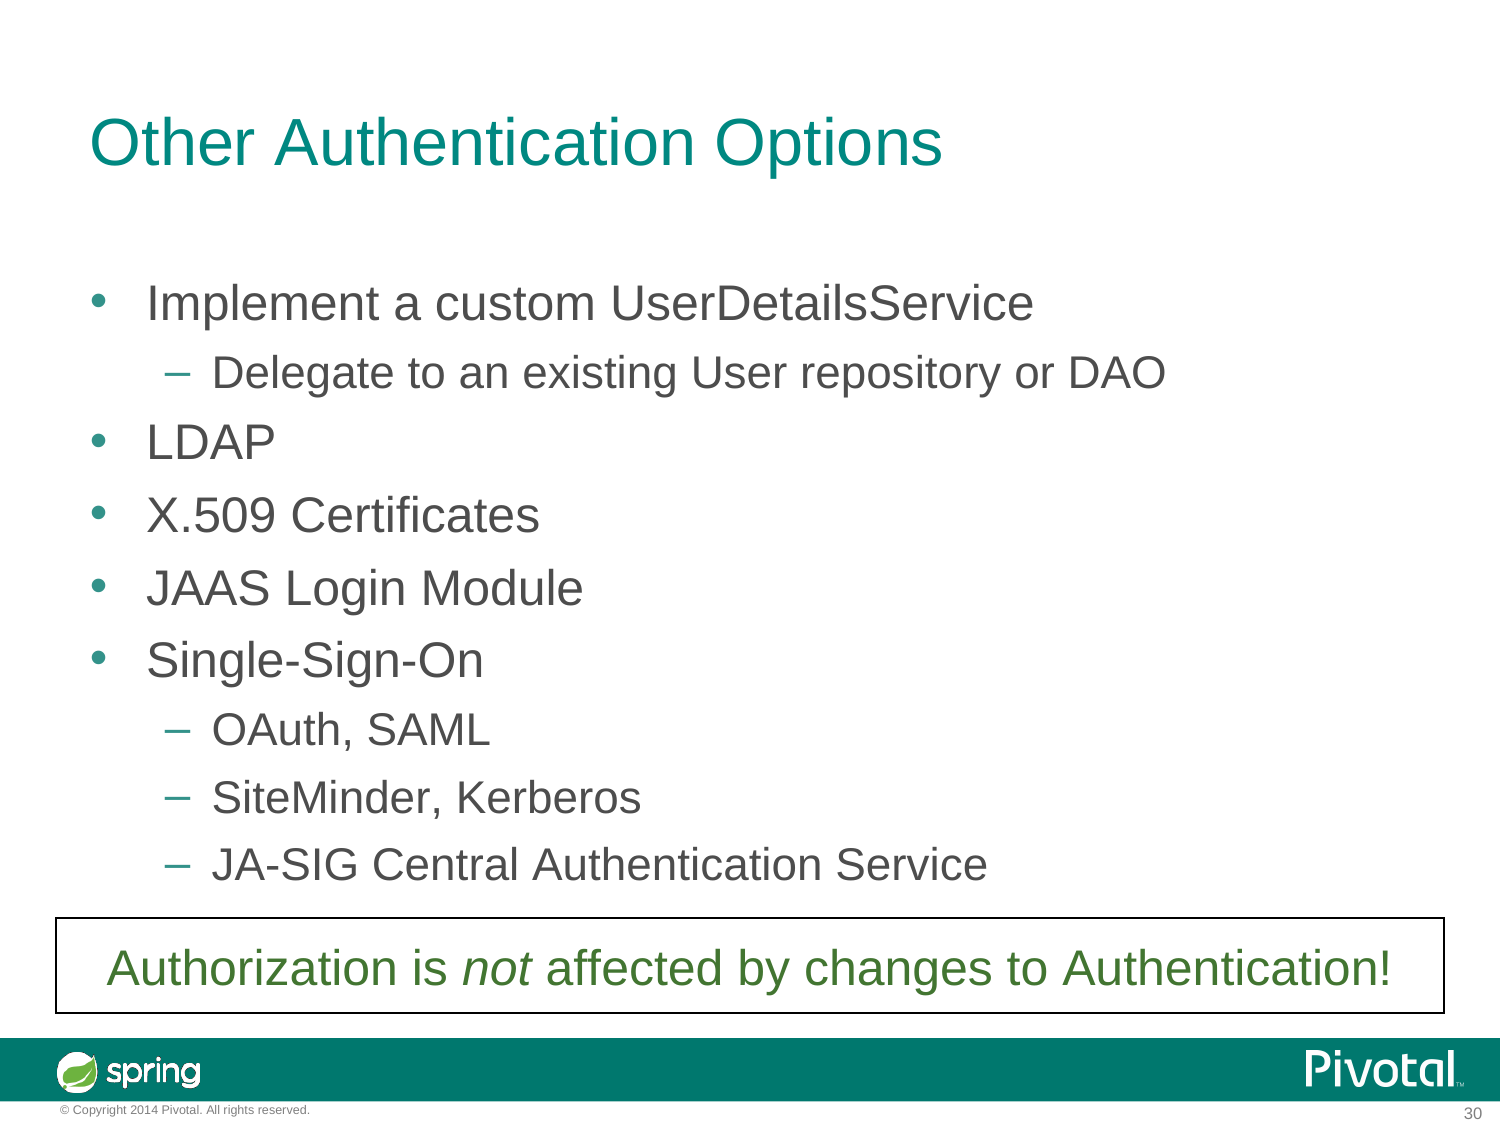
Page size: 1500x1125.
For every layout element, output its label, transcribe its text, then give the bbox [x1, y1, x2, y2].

picture [1306, 1050, 1464, 1087]
text_box Authorization is not affected by changes to Authentication! [56, 917, 1444, 1013]
picture [32, 1041, 210, 1103]
title Other Authentication Options [75, 91, 1426, 187]
list Implement a custom UserDetailsService Delegate to an existing User repository or DAO LDAP X.509 Certificates JAAS Login Module Single-Sign-On OAuth, SAML SiteMinder, Kerberos JA-SIG Central Authentication Service [75, 262, 1426, 917]
